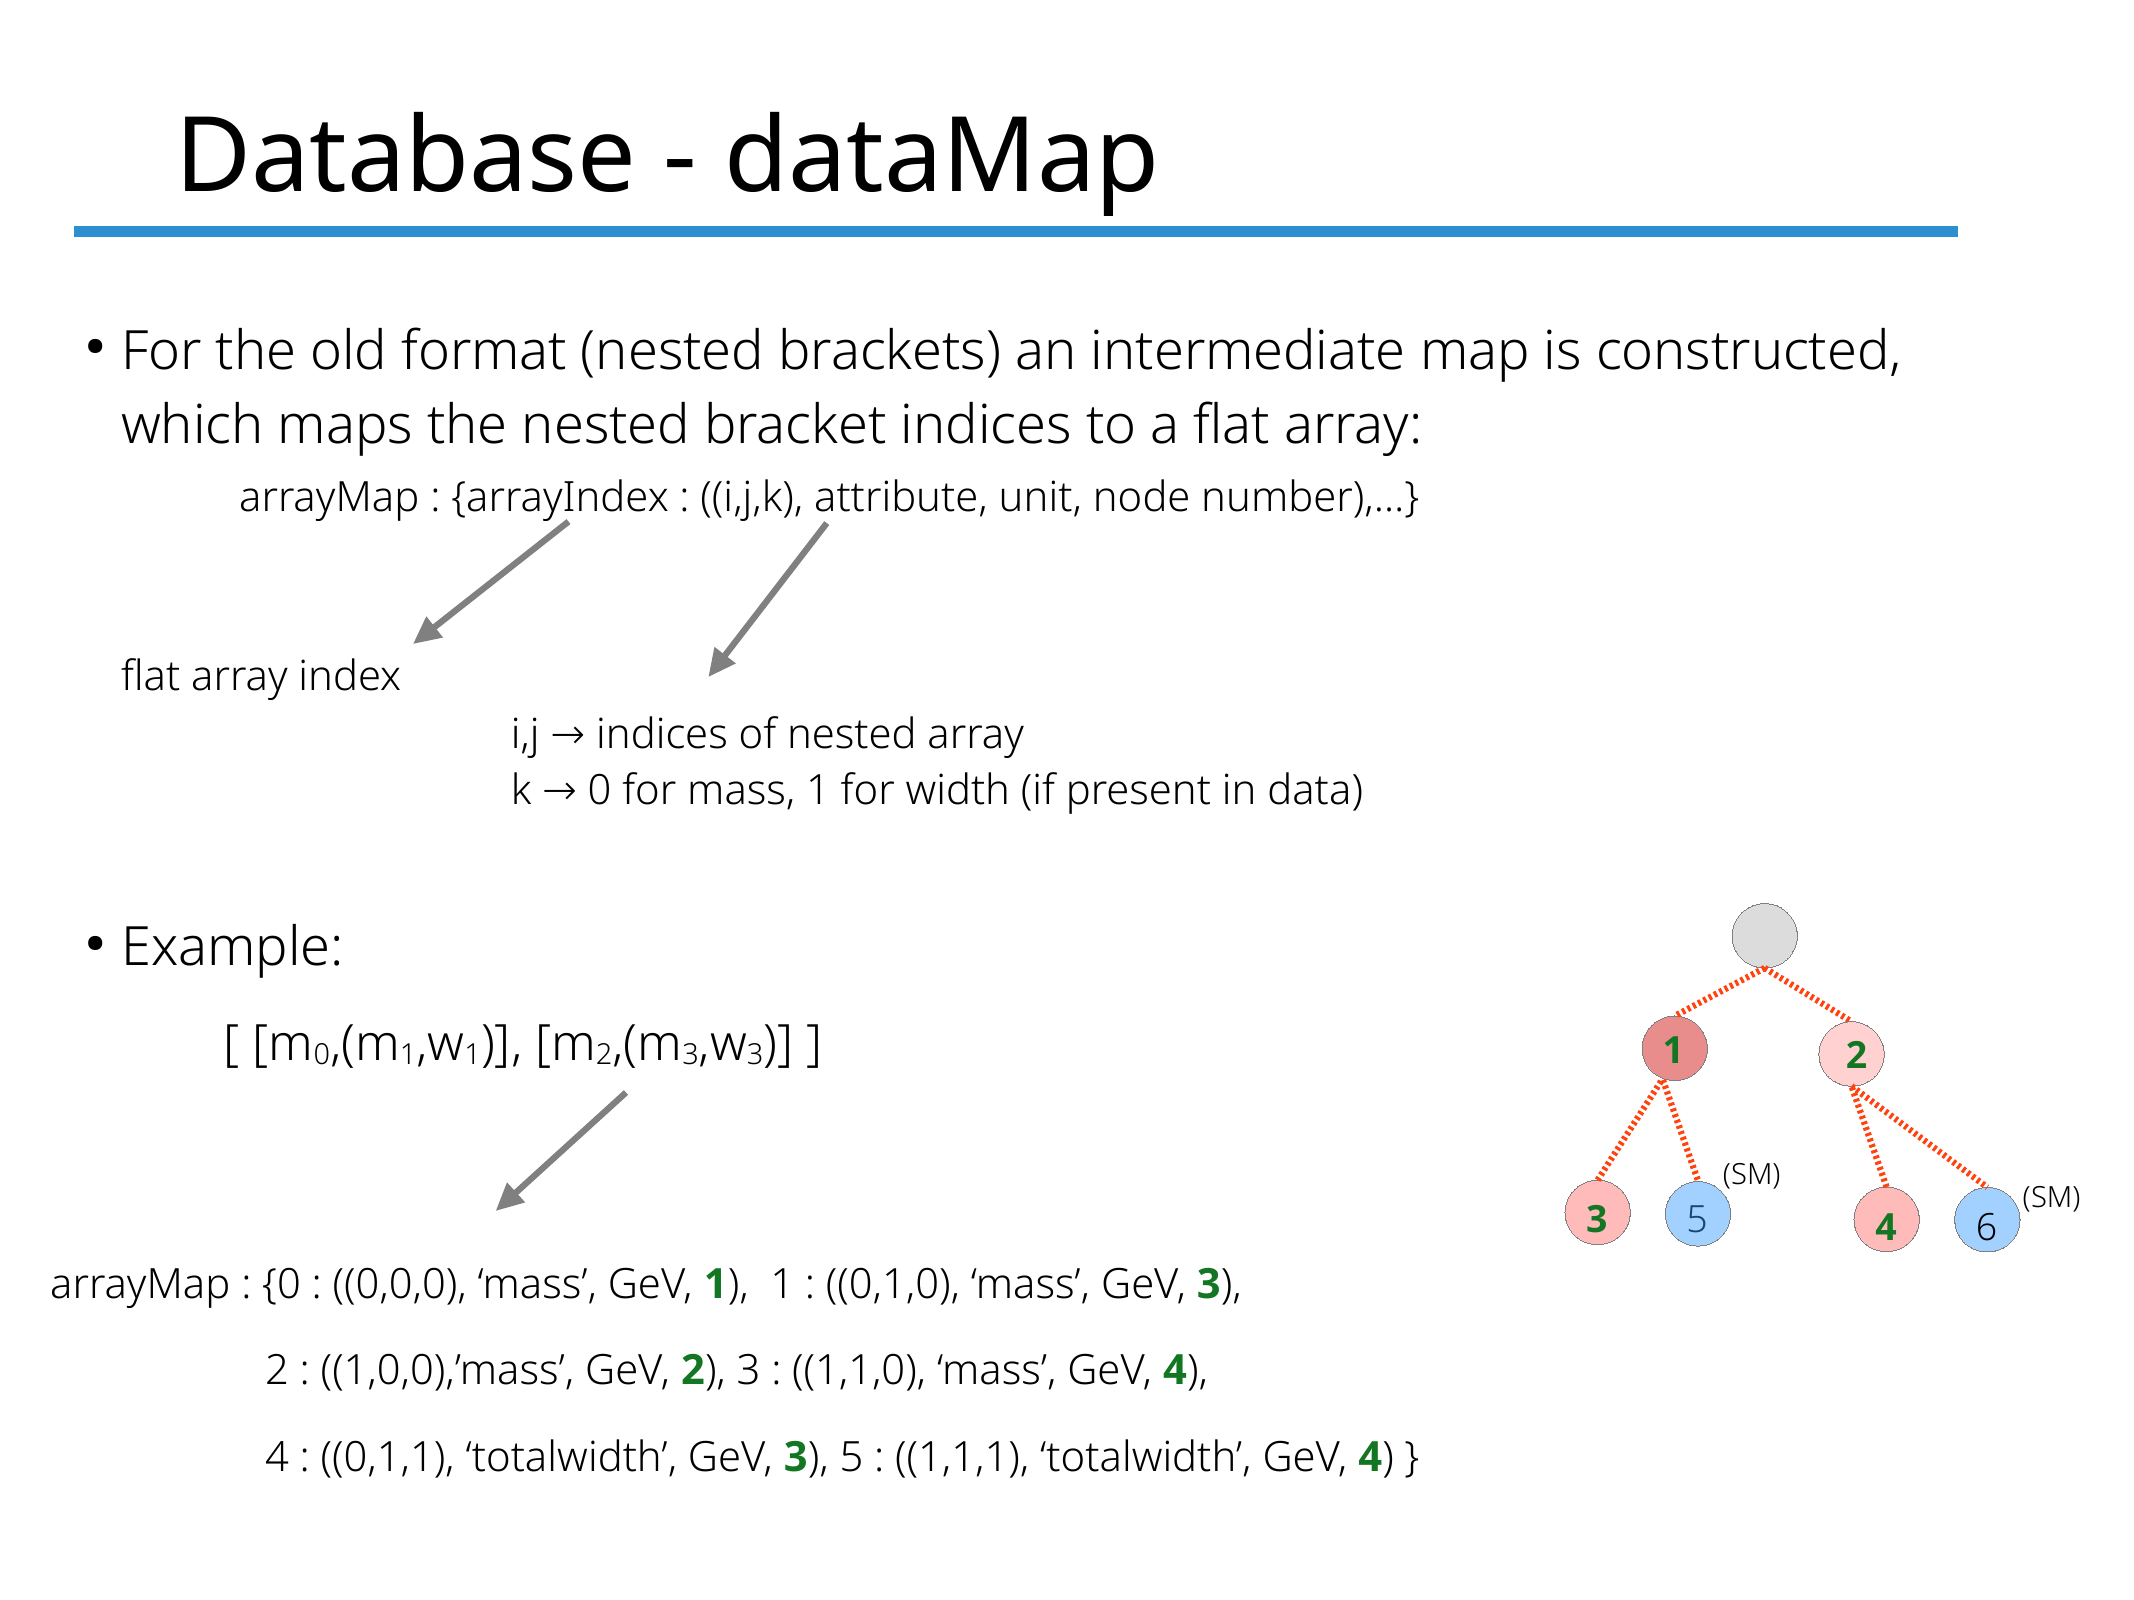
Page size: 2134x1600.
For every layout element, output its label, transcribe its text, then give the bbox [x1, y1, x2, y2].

text_box [1833, 1081, 1870, 1087]
text_box [1818, 1028, 1831, 1079]
text_box i,j → indices of nested array k → 0 for mass, 1 for width (if present in data) [496, 695, 1486, 813]
text_box [1704, 1034, 1708, 1063]
text_box arrayMap : {arrayIndex : ((i,j,k), attribute, unit, node number),…} [224, 459, 1629, 524]
text_box 6 [1961, 1192, 2017, 1252]
text_box (SM) [2007, 1169, 2105, 1220]
text_box [2017, 1220, 2021, 1234]
text_box [1732, 903, 1798, 968]
text_box [ [m0,(m1,w1)], [m2,(m3,w3)] ] [208, 999, 950, 1073]
text_box 4 [1860, 1192, 1917, 1252]
text_box flat array index [106, 637, 455, 704]
text_box (SM) [1708, 1145, 1805, 1196]
text_box [1869, 1187, 1905, 1192]
text_box [1580, 1180, 1615, 1185]
text_box For the old format (nested brackets) an intermediate map is constructed, which maps the nested bracket indices to a flat array: [70, 303, 2020, 467]
text_box 1 [1647, 1015, 1704, 1075]
text_box [1853, 1200, 1860, 1238]
text_box [1954, 1200, 1961, 1239]
text_box [1970, 1187, 2005, 1192]
text_box 2 [1831, 1021, 1887, 1081]
text_box arrayMap : {0 : ((0,0,0), ‘mass’, GeV, 1), 1 : ((0,1,0), ‘mass’, GeV, 3), 2 : ((1,0,0),’mass’, GeV, 2), 3 : ((1,1,0), ‘mass’, GeV, 4), 4 : ((0,1,1), ‘totalwidth’, GeV, 3), 5 : ((1,1,1), ‘totalwidth’, GeV, 4) } [35, 1246, 1736, 1466]
text_box [1665, 1181, 1731, 1247]
text_box [1564, 1193, 1571, 1231]
text_box [1656, 1075, 1693, 1081]
text_box [1642, 1031, 1647, 1066]
text_box 3 [1571, 1185, 1627, 1244]
text_box 5 [1671, 1234, 1684, 1244]
text_box 5 [1671, 1185, 1681, 1194]
text_box Example: [70, 900, 402, 979]
text_box [1627, 1198, 1631, 1227]
text_box 5 [1712, 1232, 1726, 1244]
text_box Database - dataMap [151, 64, 1184, 237]
